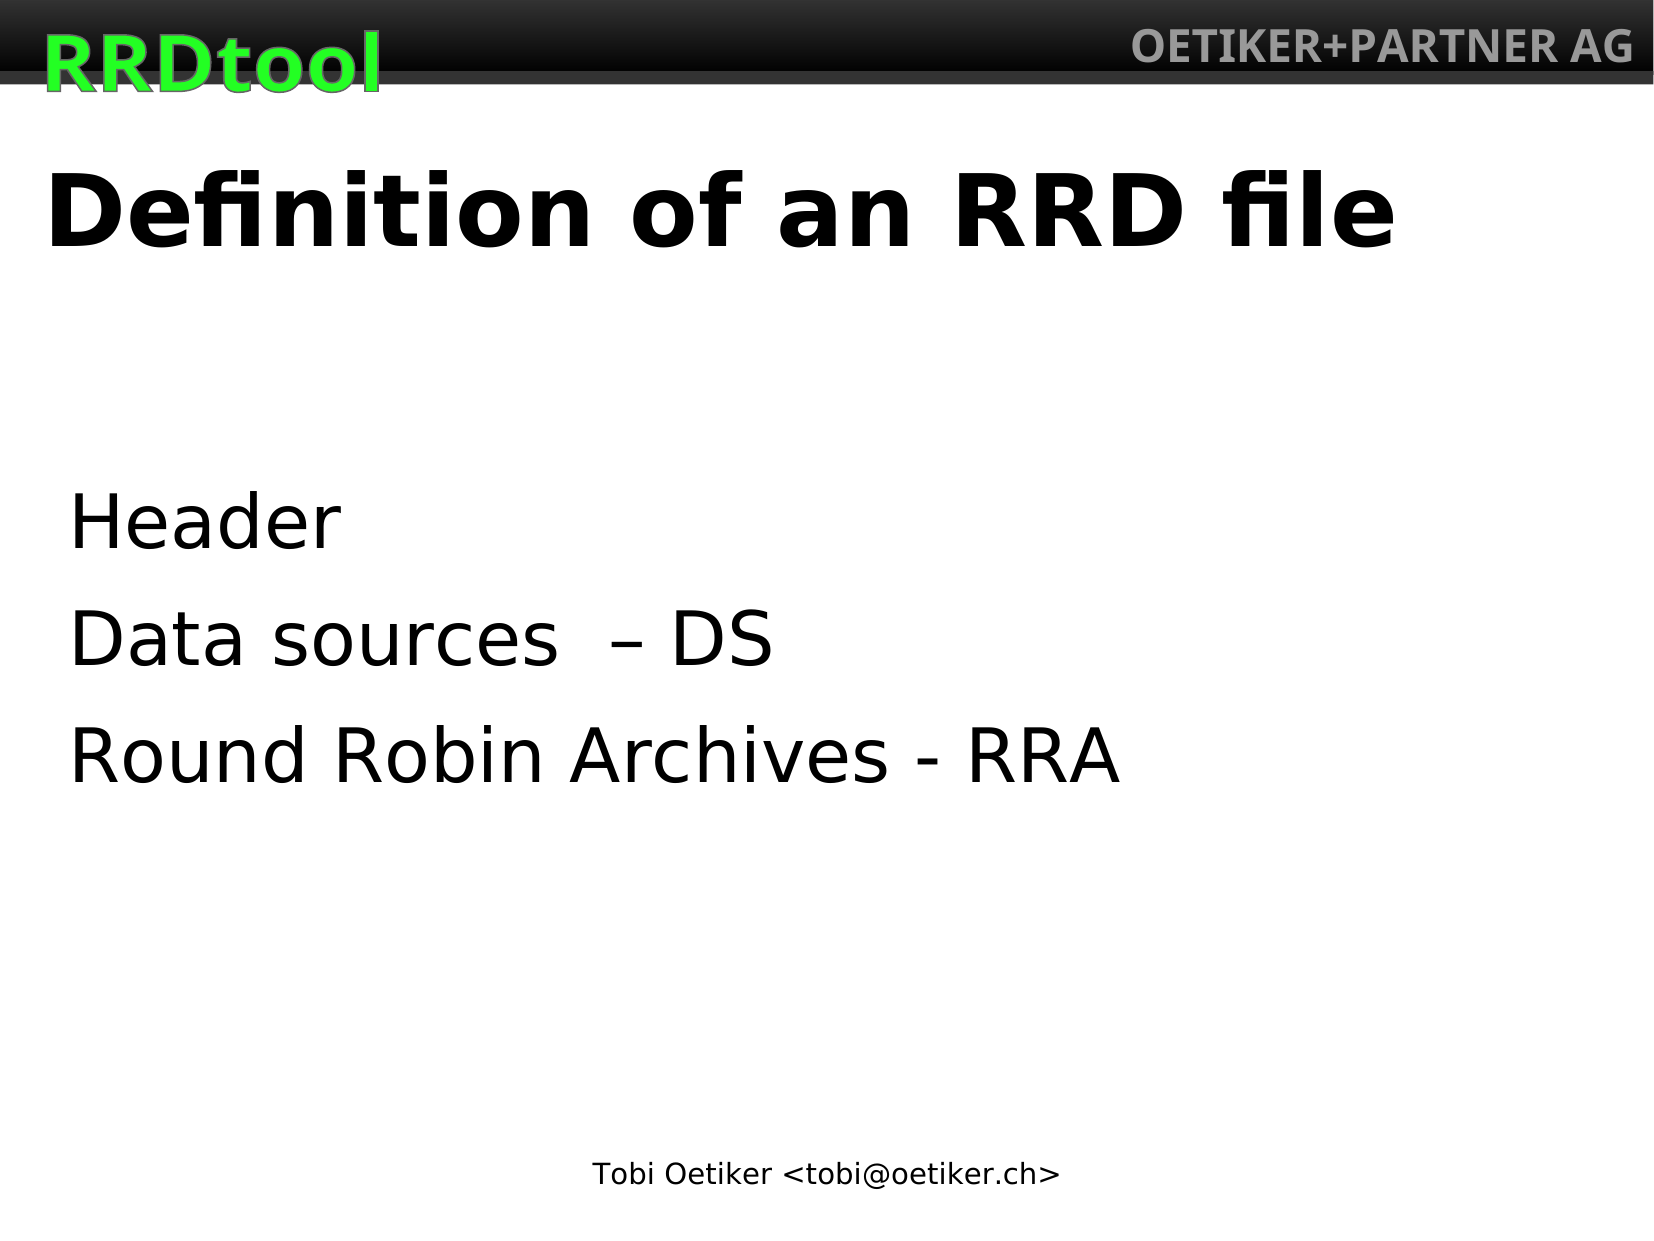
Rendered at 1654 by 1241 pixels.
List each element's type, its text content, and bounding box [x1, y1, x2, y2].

title Definition of an RRD file [43, 137, 1582, 287]
list Header Data sources – DS Round Robin Archives - RRA [50, 478, 1571, 1064]
